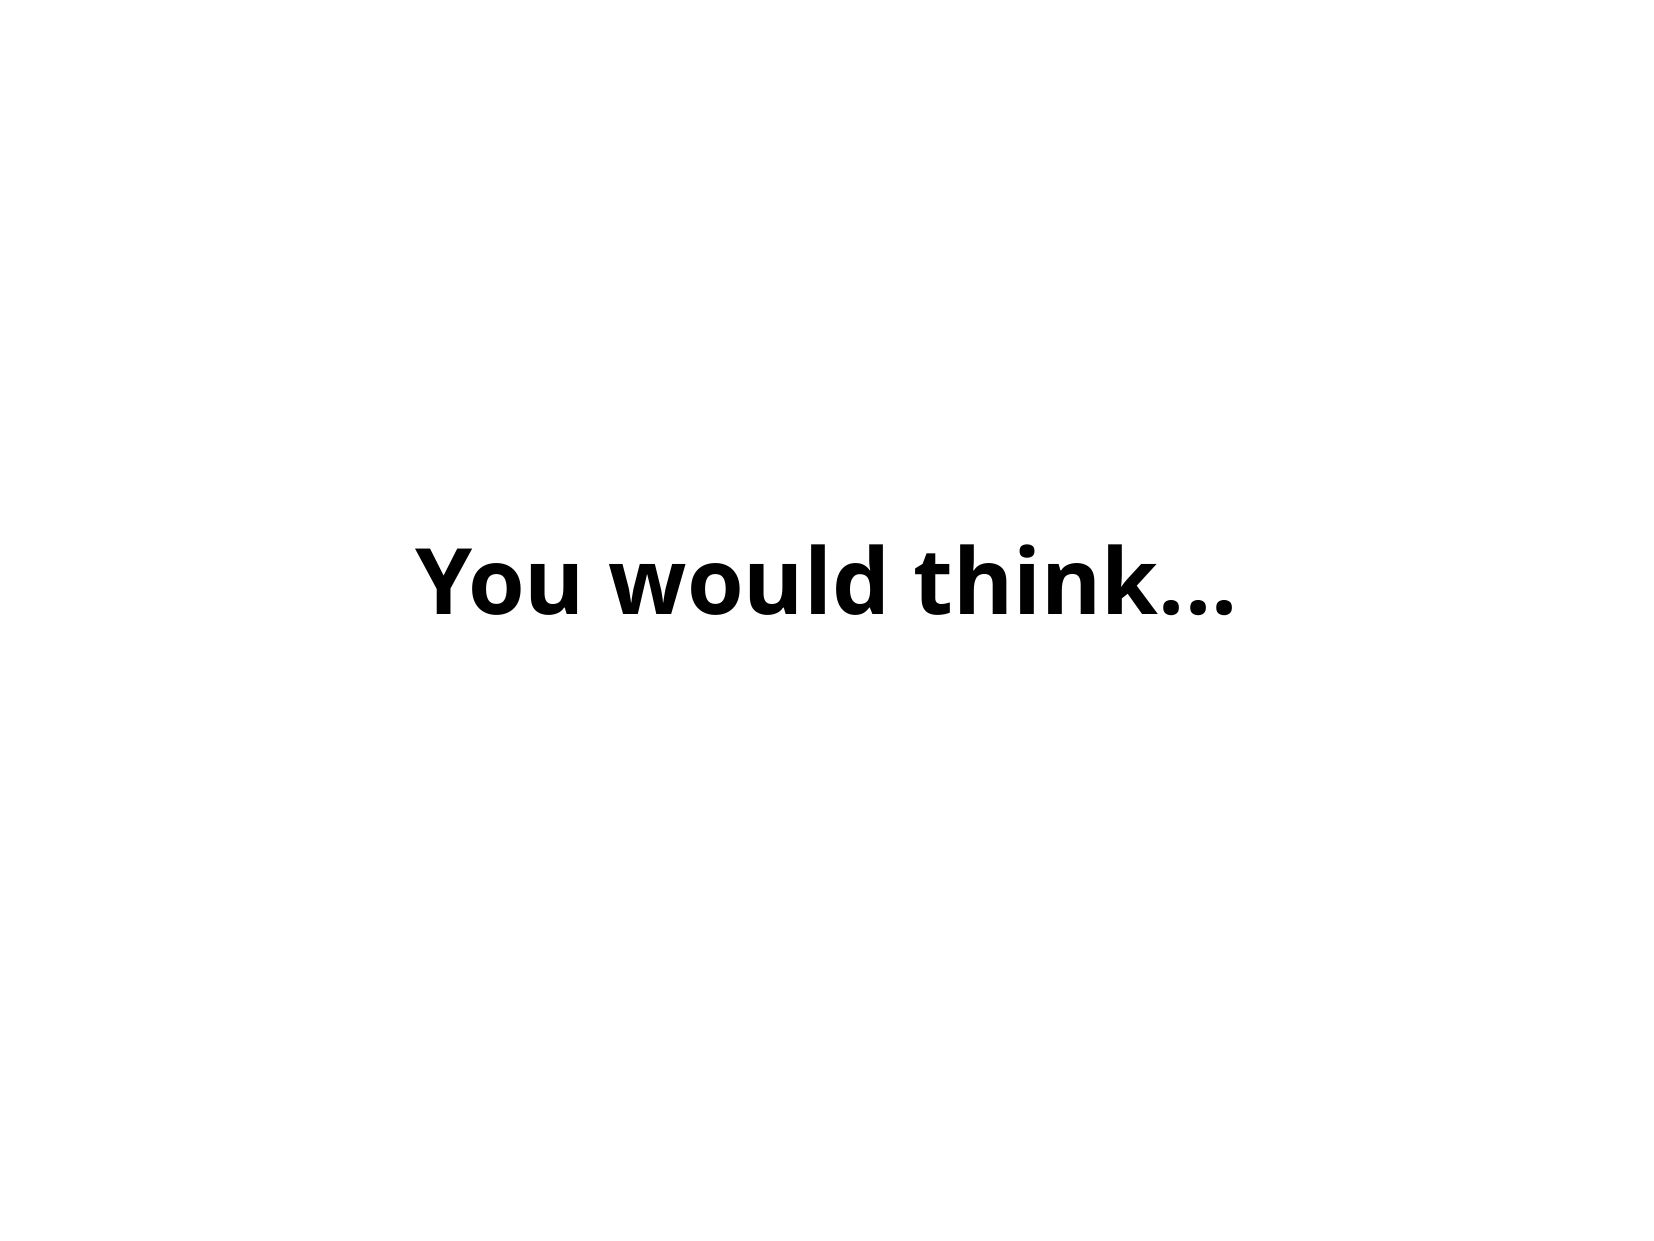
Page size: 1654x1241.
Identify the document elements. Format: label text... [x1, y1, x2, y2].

subtitle You would think... [82, 49, 1571, 1109]
